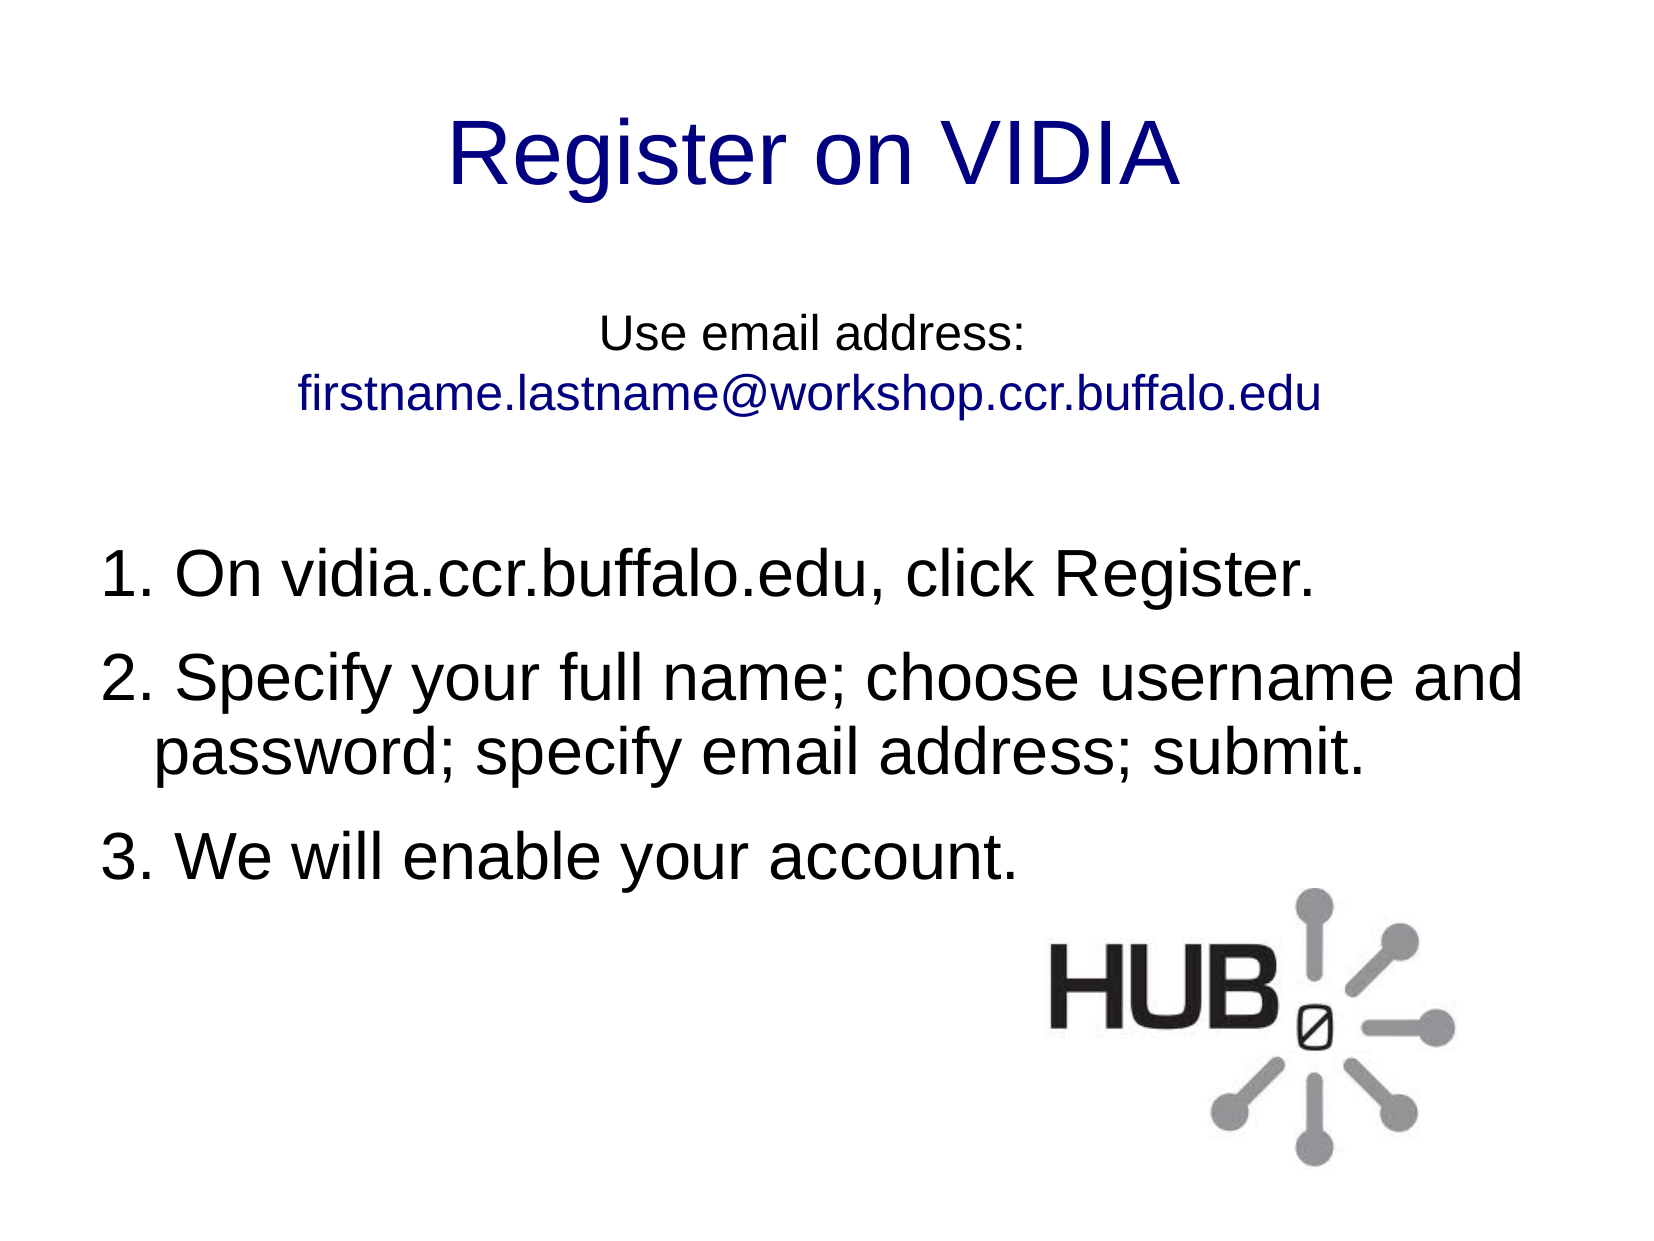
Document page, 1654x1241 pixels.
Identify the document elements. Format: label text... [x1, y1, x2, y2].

title Register on VIDIA [82, 49, 1571, 257]
list Use email address: firstname.lastname@workshop.ccr.buffalo.edu On vidia.ccr.buffalo.edu, click Register. Specify your full name; choose username and password; specify email address; submit. We will enable your account. [82, 290, 1538, 1010]
picture [1020, 888, 1458, 1171]
